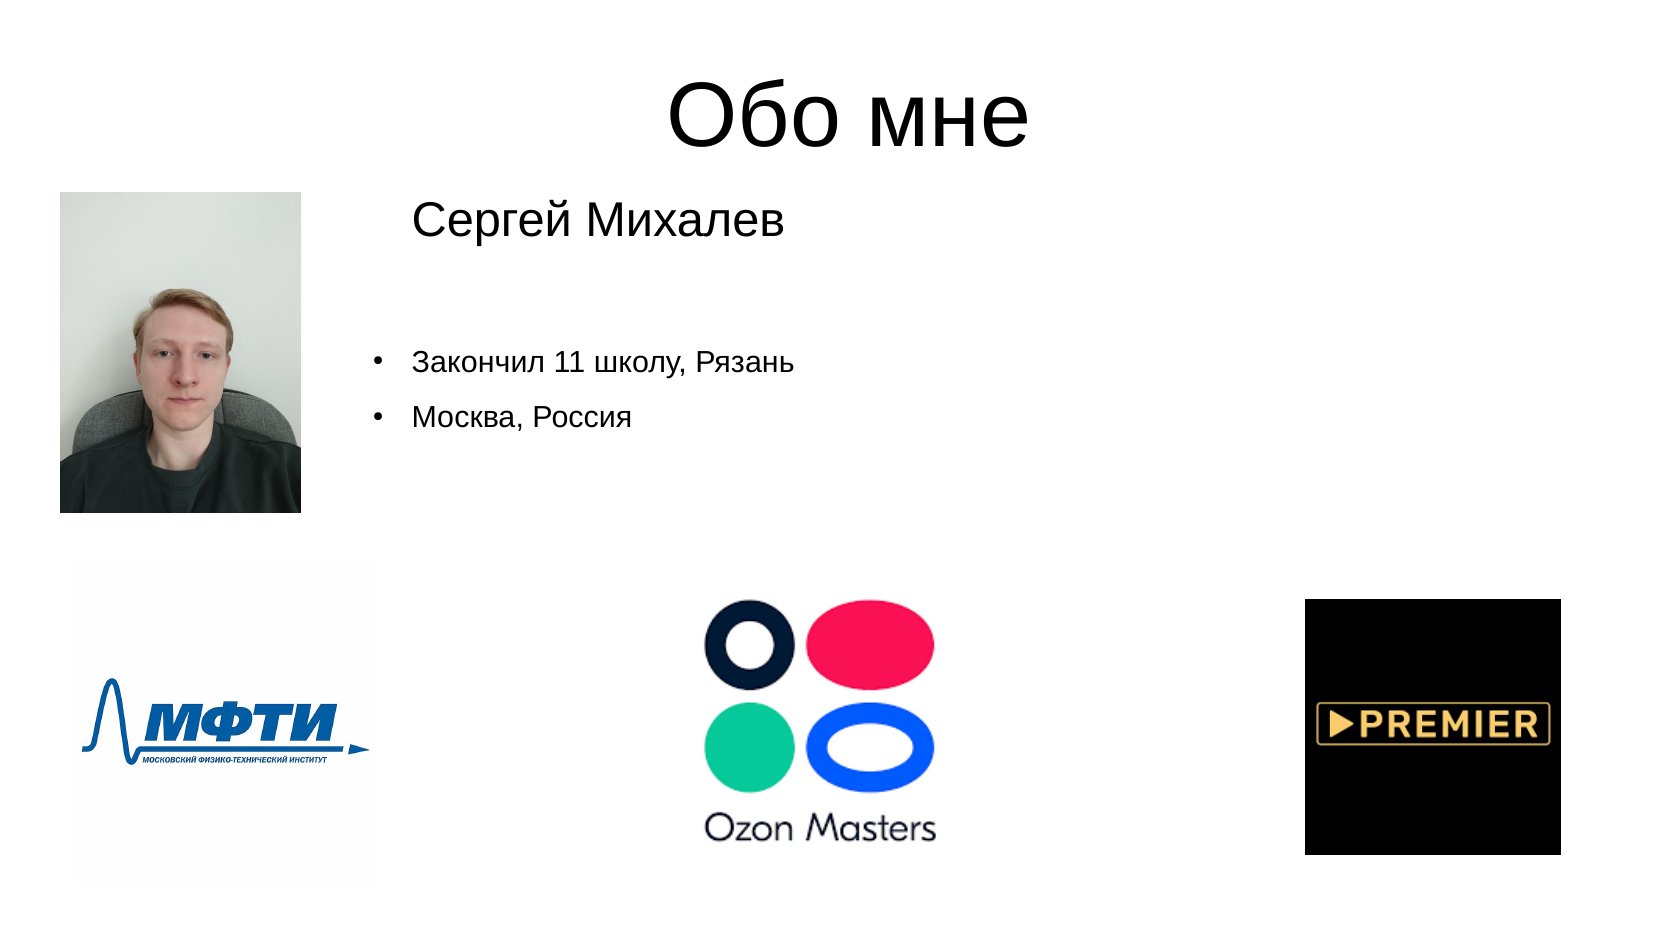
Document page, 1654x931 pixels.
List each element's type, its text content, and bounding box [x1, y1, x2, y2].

title Обо мне [105, 37, 1594, 193]
picture [1305, 599, 1561, 856]
list Сергей Михалев Закончил 11 школу, Рязань Москва, Россия [360, 192, 1171, 436]
picture [645, 548, 997, 901]
picture [75, 558, 376, 886]
picture [60, 192, 301, 513]
